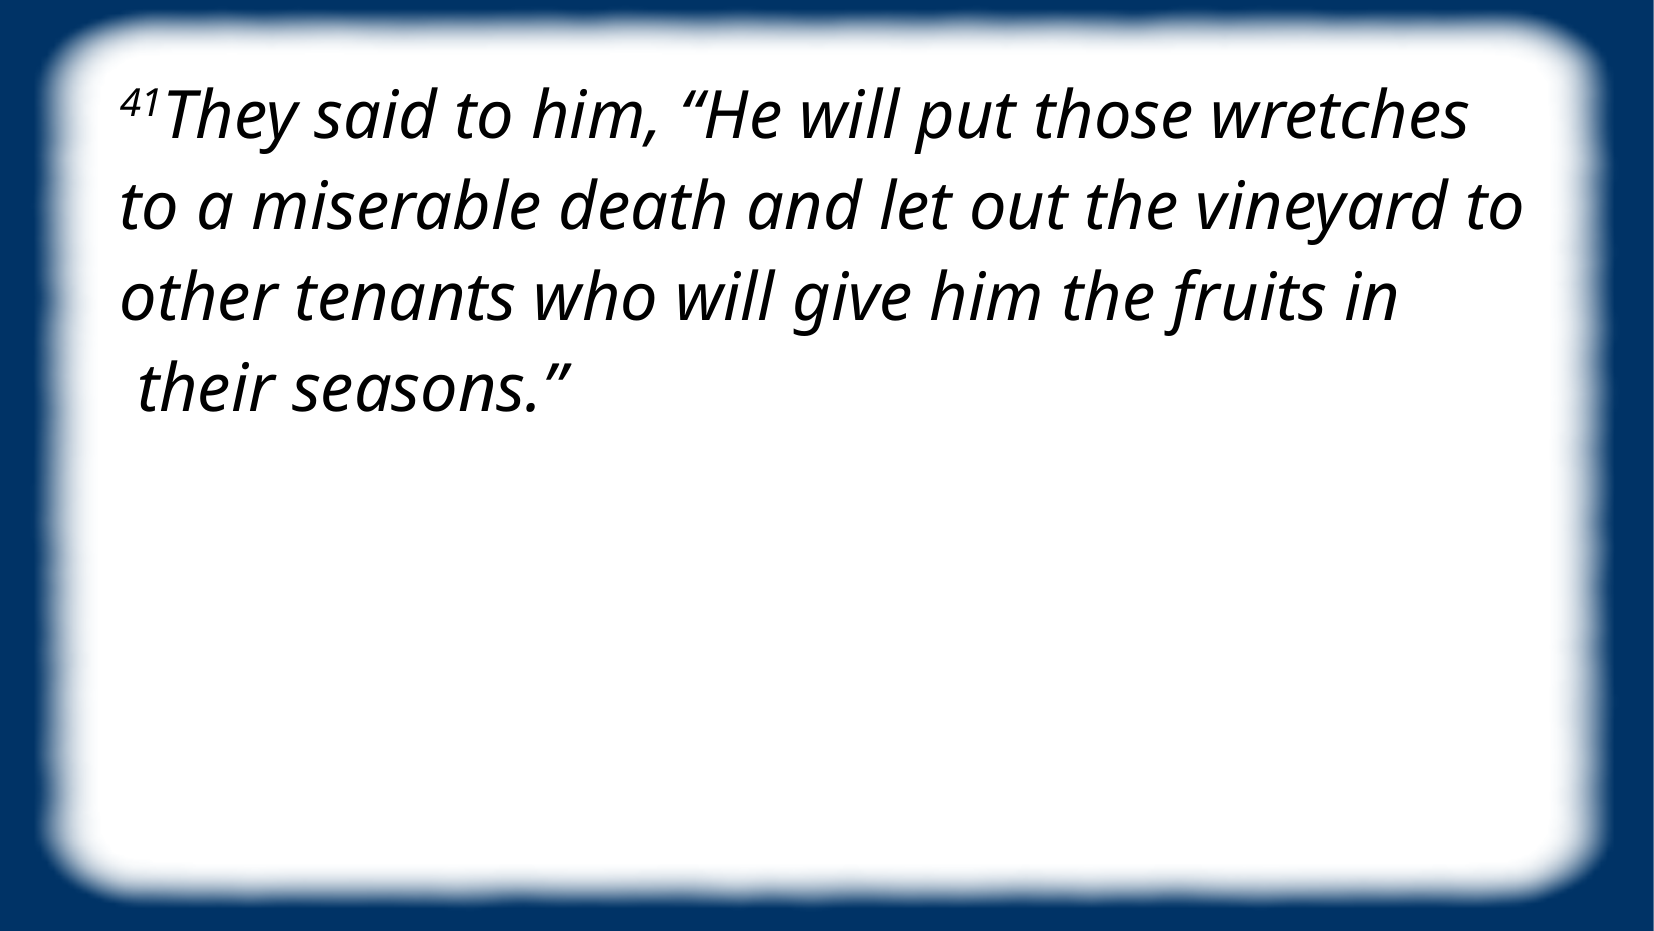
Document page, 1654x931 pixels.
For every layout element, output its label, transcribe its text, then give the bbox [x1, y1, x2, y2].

text_box 41They said to him, “He will put those wretches to a miserable death and let out the vineyard to other tenants who will give him the fruits in their seasons.” [105, 60, 1561, 473]
picture [0, 0, 1654, 931]
